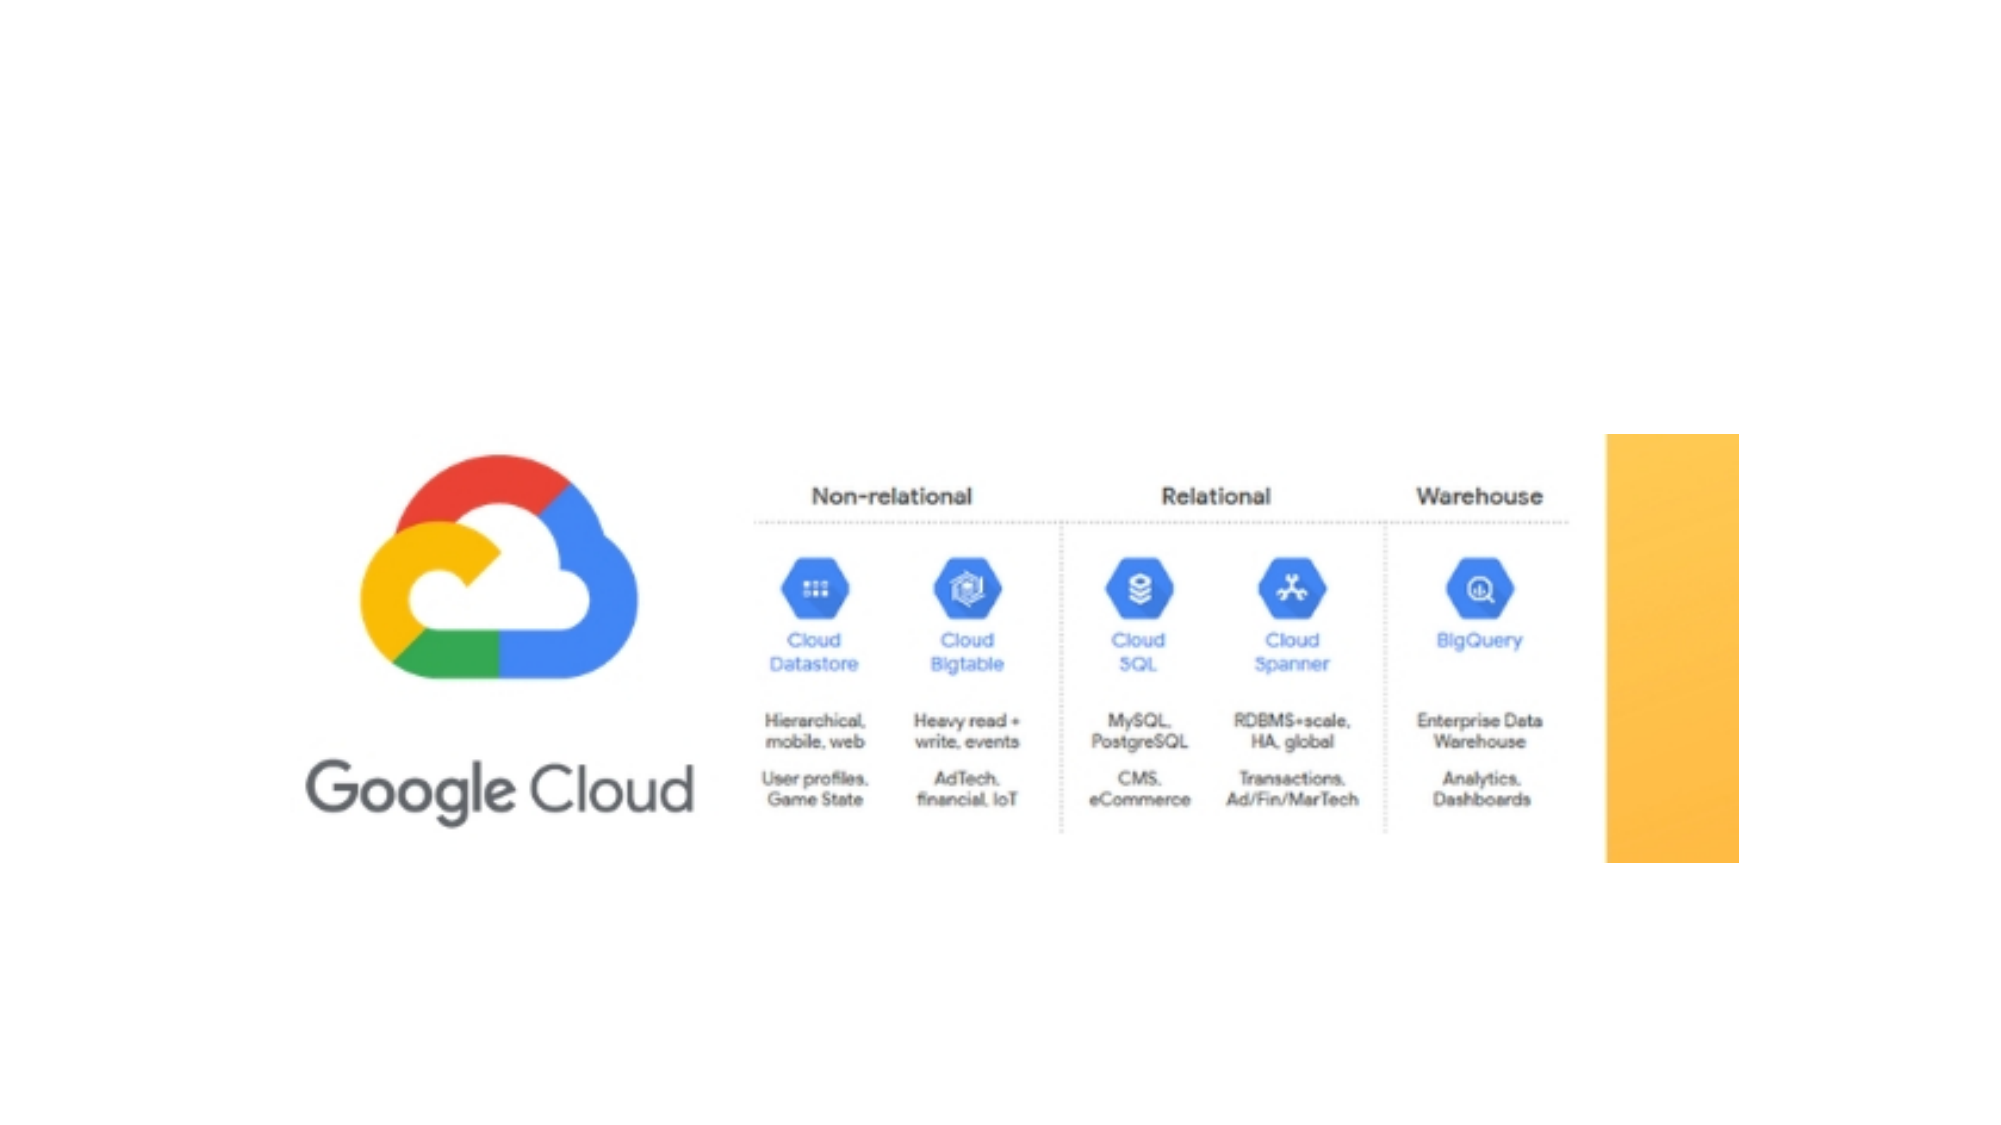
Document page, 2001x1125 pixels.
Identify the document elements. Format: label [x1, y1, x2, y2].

picture [261, 434, 1739, 863]
